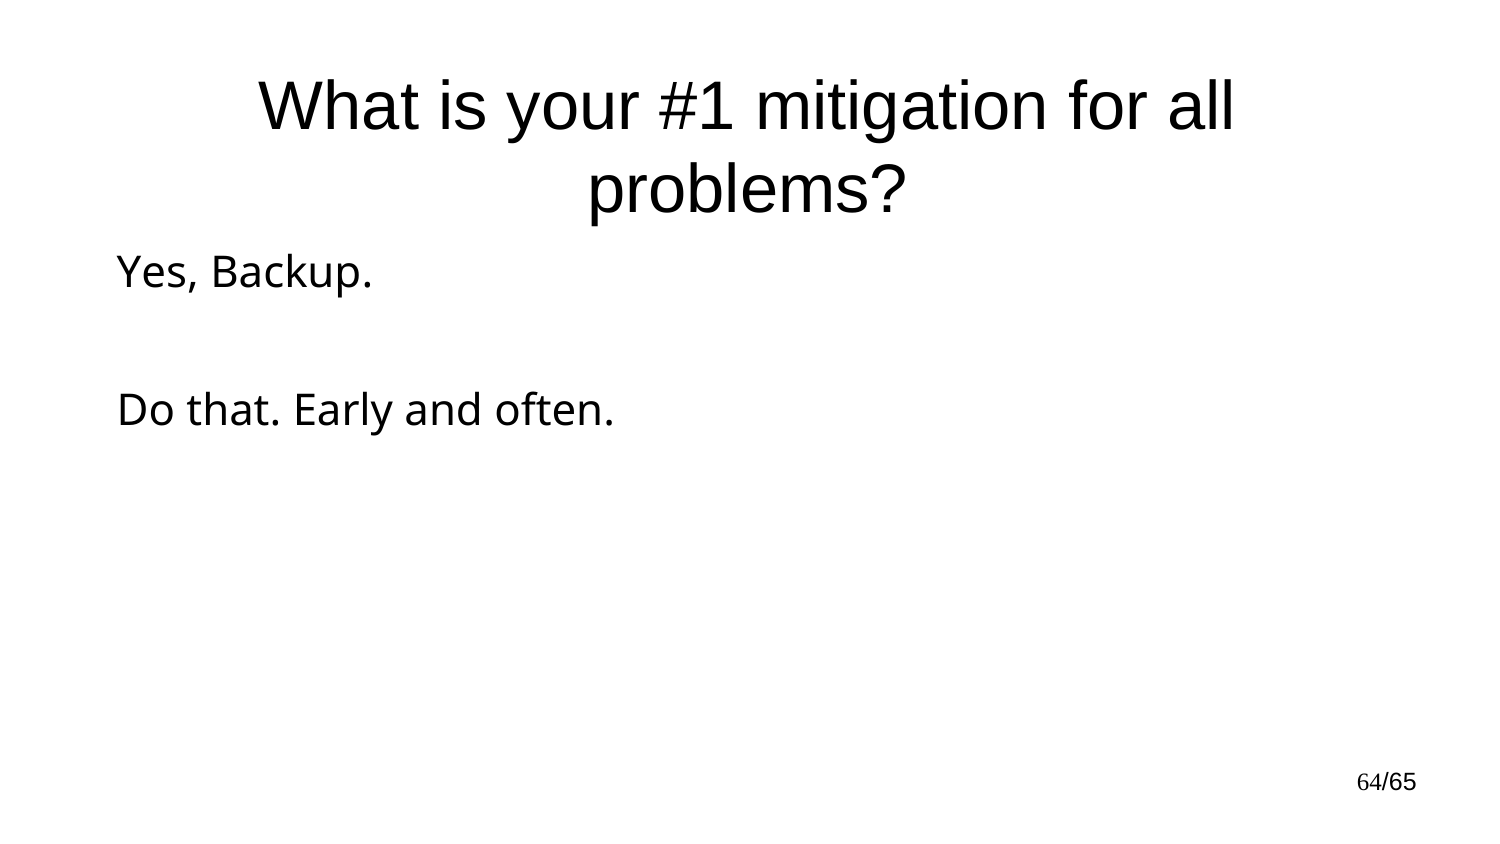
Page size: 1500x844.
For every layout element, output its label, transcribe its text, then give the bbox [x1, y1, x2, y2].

title What is your #1 mitigation for all problems? [112, 74, 1384, 213]
list Yes, Backup. Do that. Early and often. [112, 243, 1384, 747]
